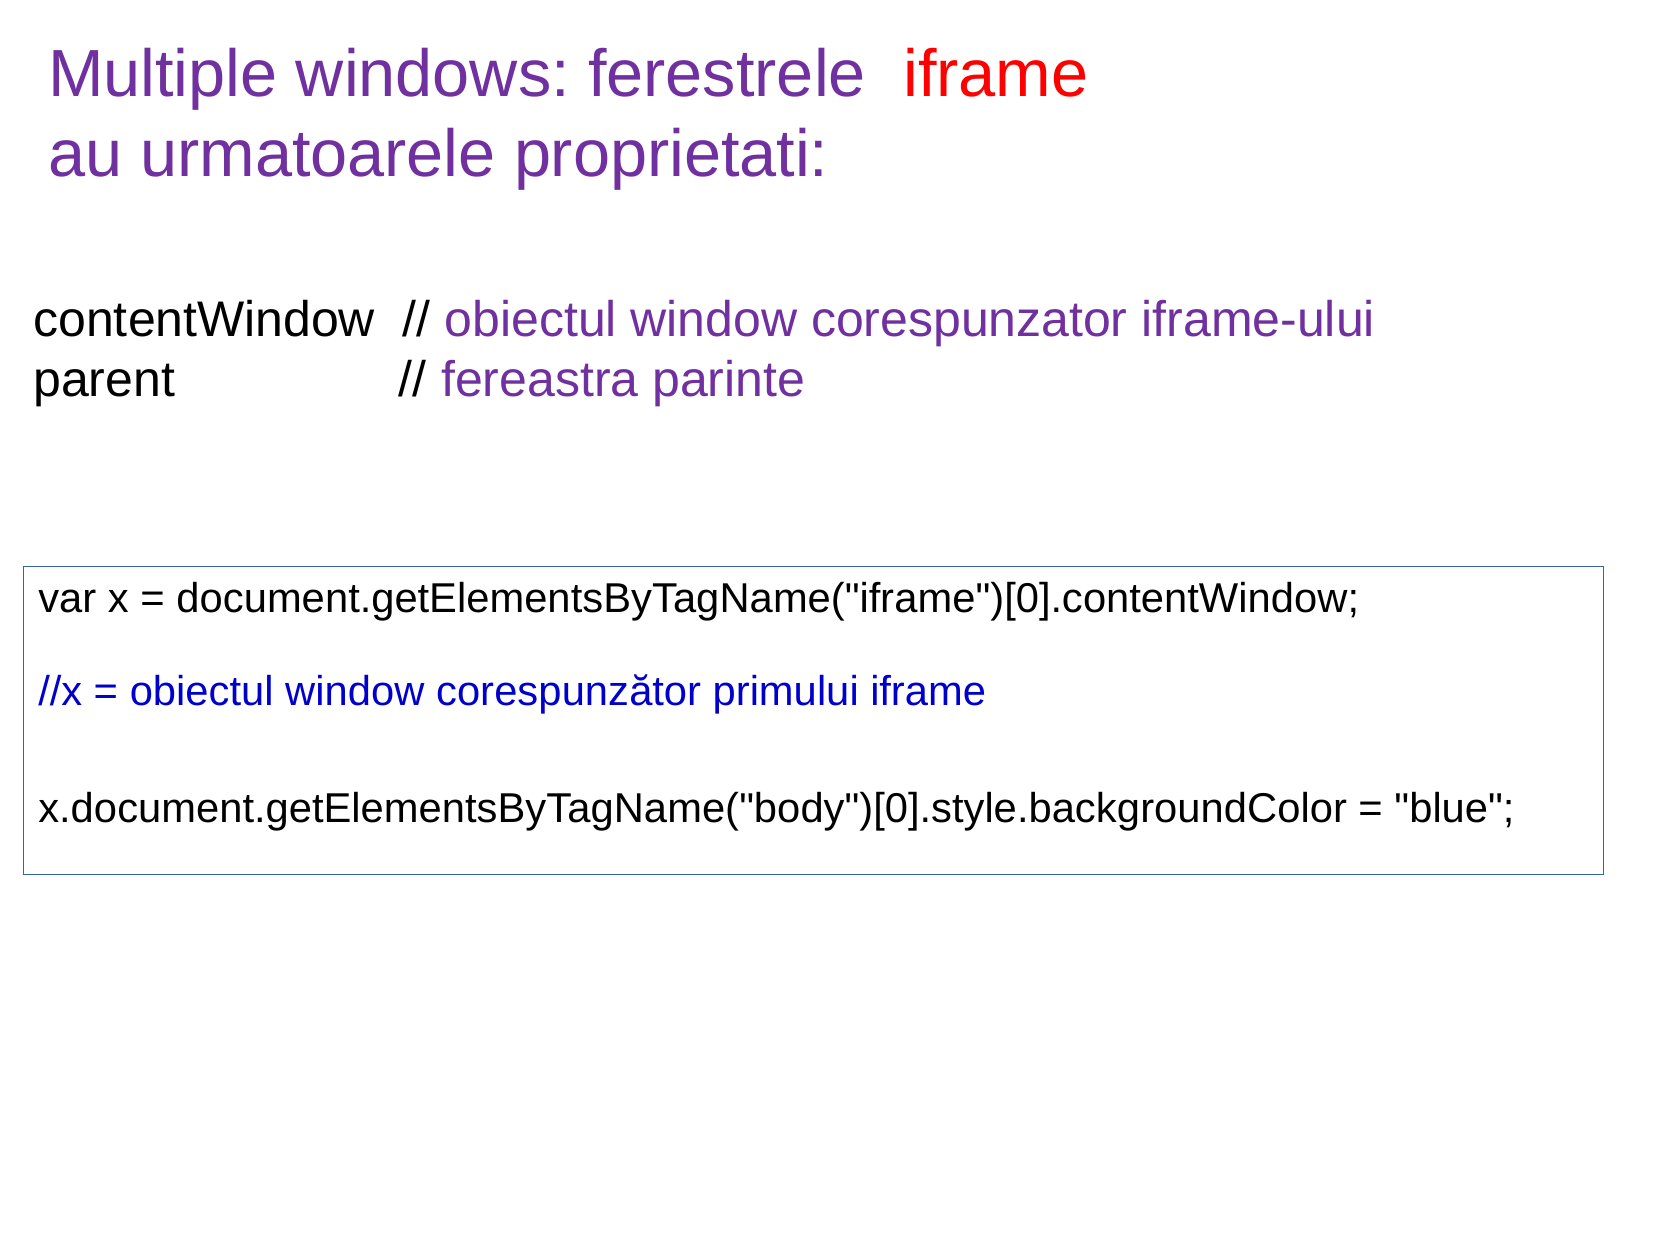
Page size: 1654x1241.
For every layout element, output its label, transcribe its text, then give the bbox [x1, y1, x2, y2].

text_box Multiple windows: ferestrele iframe au urmatoarele proprietati: [0, 22, 1653, 198]
text_box var x = document.getElementsByTagName("iframe")[0].contentWindow; //x = obiectul window corespunzător primului iframe x.document.getElementsByTagName("body")[0].style.backgroundColor = "blue"; [23, 566, 1604, 875]
text_box contentWindow // obiectul window corespunzator iframe-ului parent // fereastra parinte [4, 218, 1544, 549]
